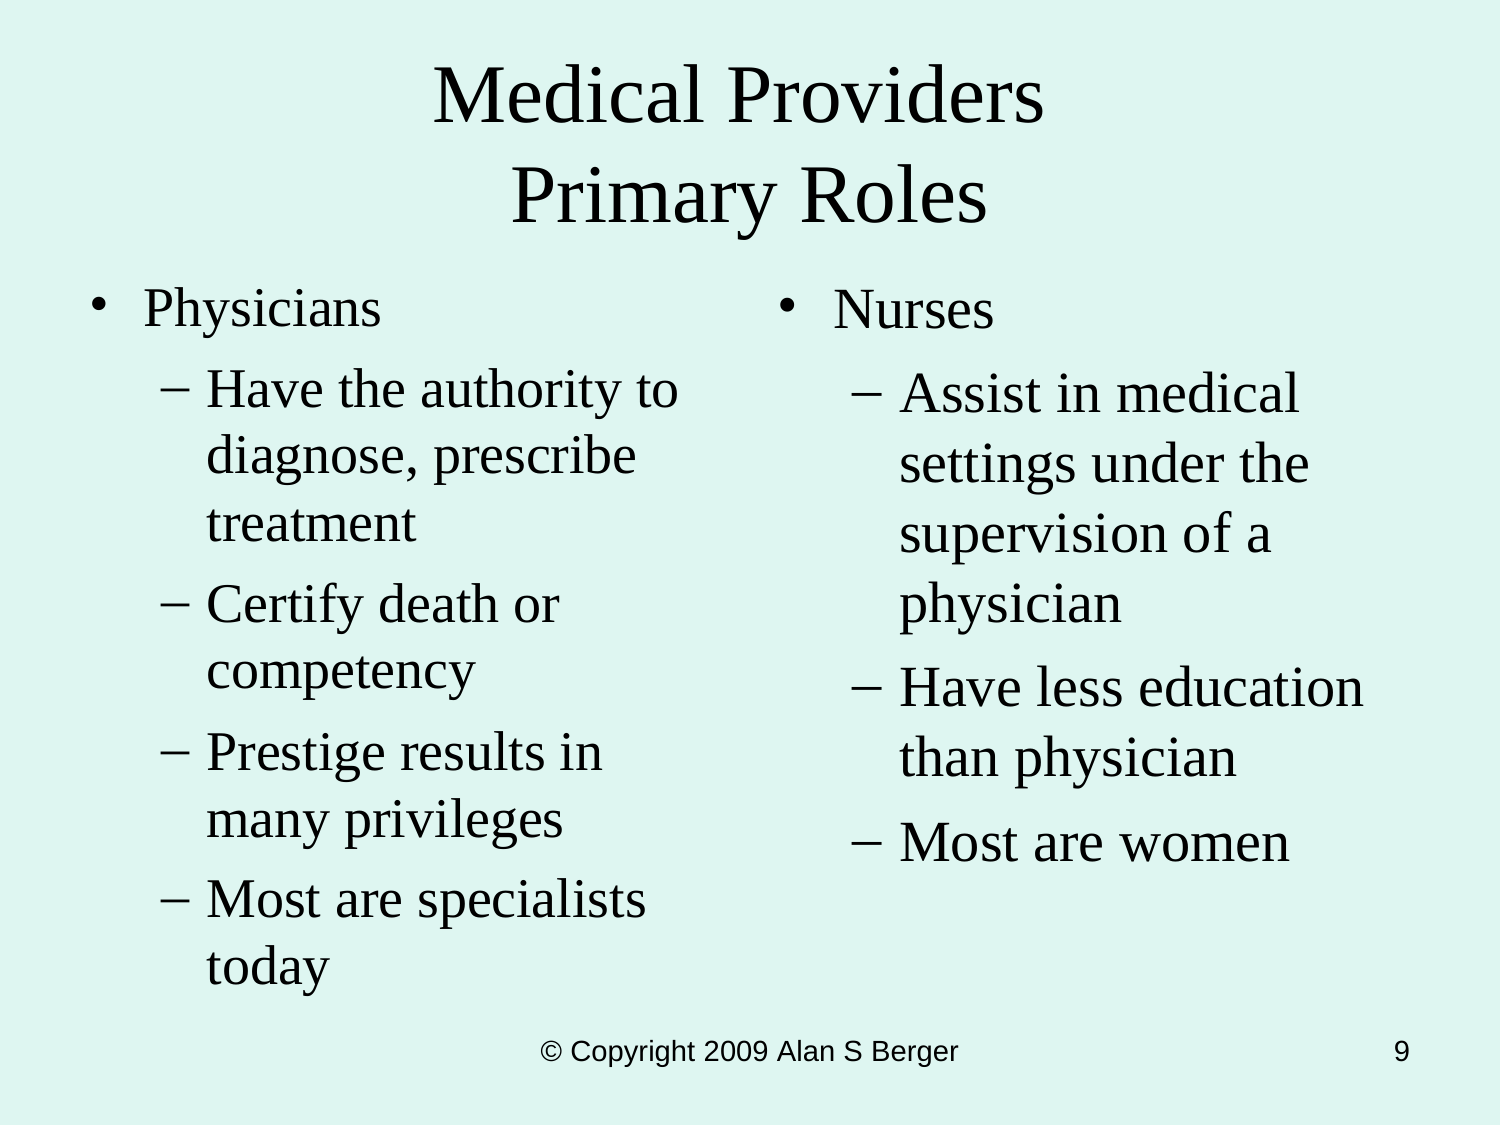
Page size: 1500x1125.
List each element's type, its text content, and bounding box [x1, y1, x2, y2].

list Nurses Assist in medical settings under the supervision of a physician Have less education than physician Most are women [762, 262, 1426, 1005]
title Medical Providers Primary Roles [75, 45, 1426, 233]
list Physicians Have the authority to diagnose, prescribe treatment Certify death or competency Prestige results in many privileges Most are specialists today [75, 262, 738, 1005]
